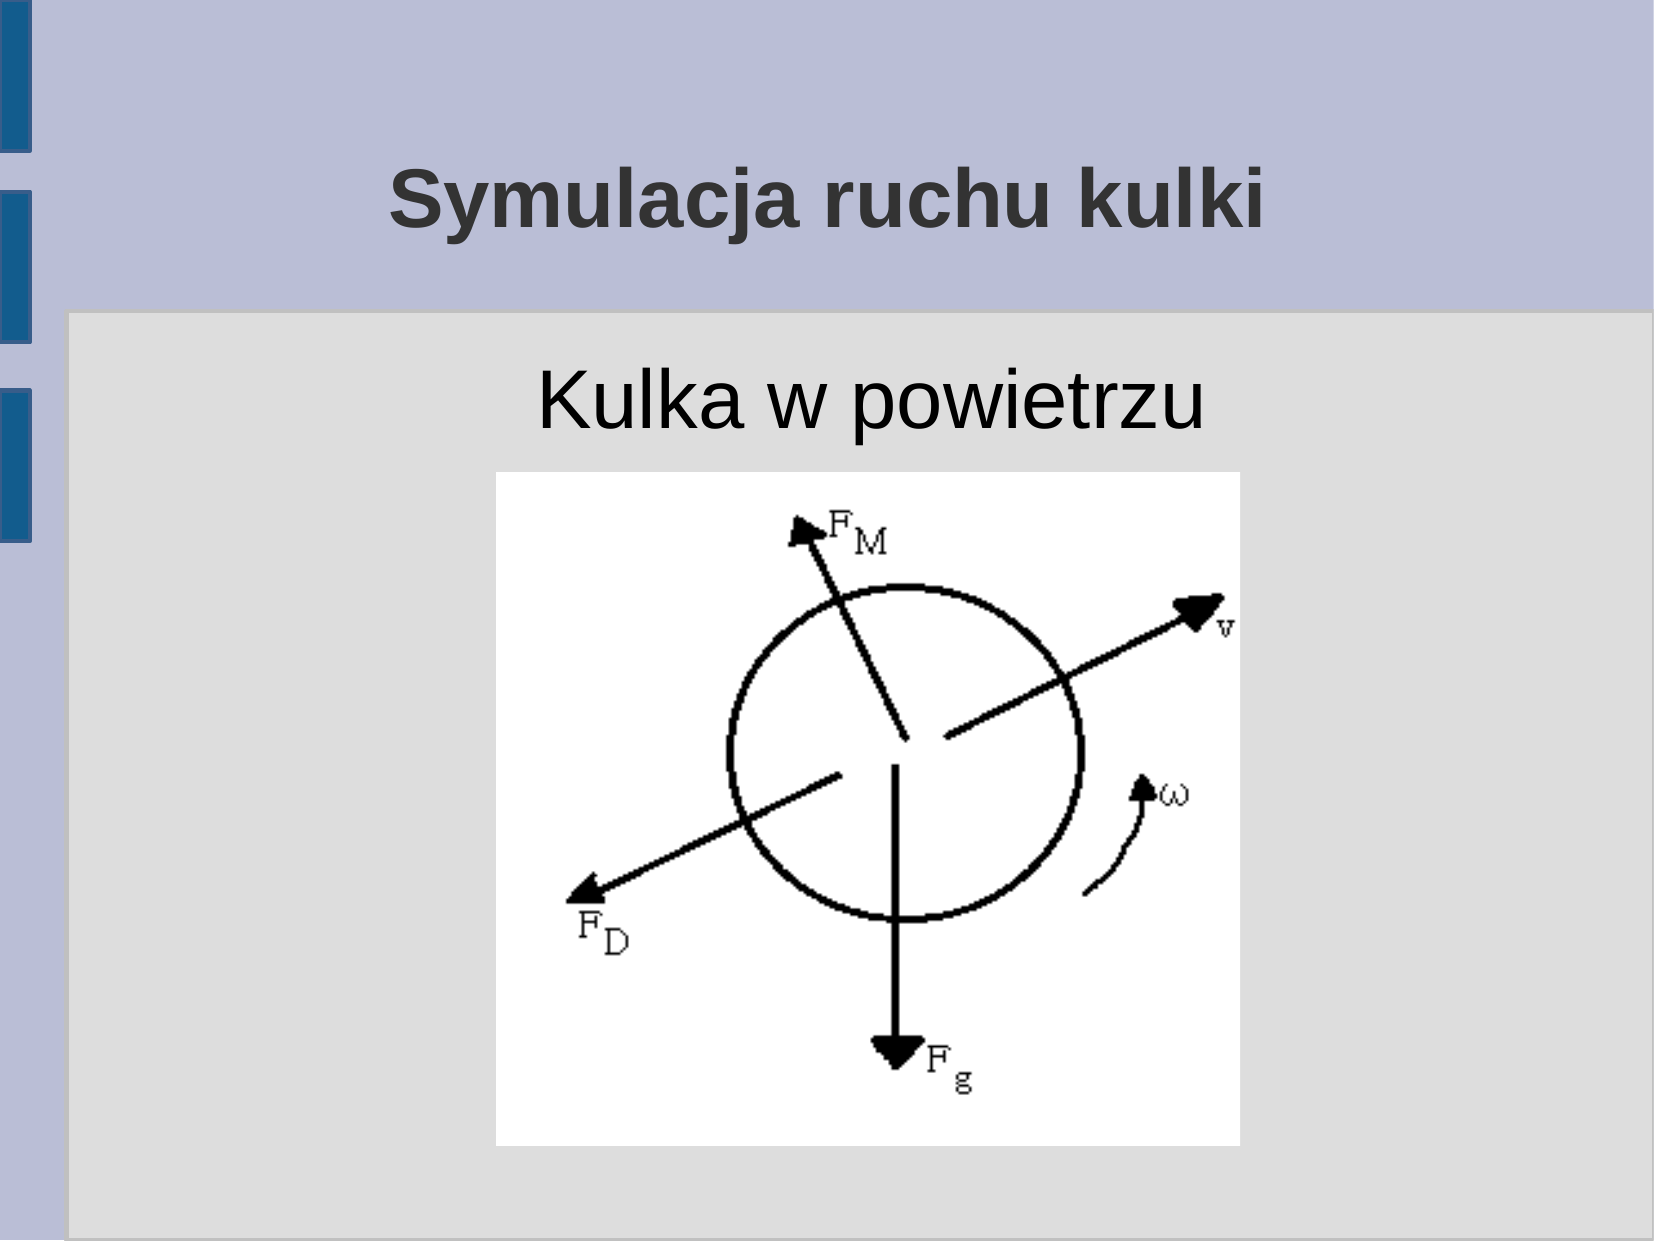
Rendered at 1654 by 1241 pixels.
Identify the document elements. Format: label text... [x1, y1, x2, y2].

picture [496, 472, 1241, 1146]
title Symulacja ruchu kulki [121, 91, 1534, 299]
list Kulka w powietrzu [121, 344, 1534, 485]
